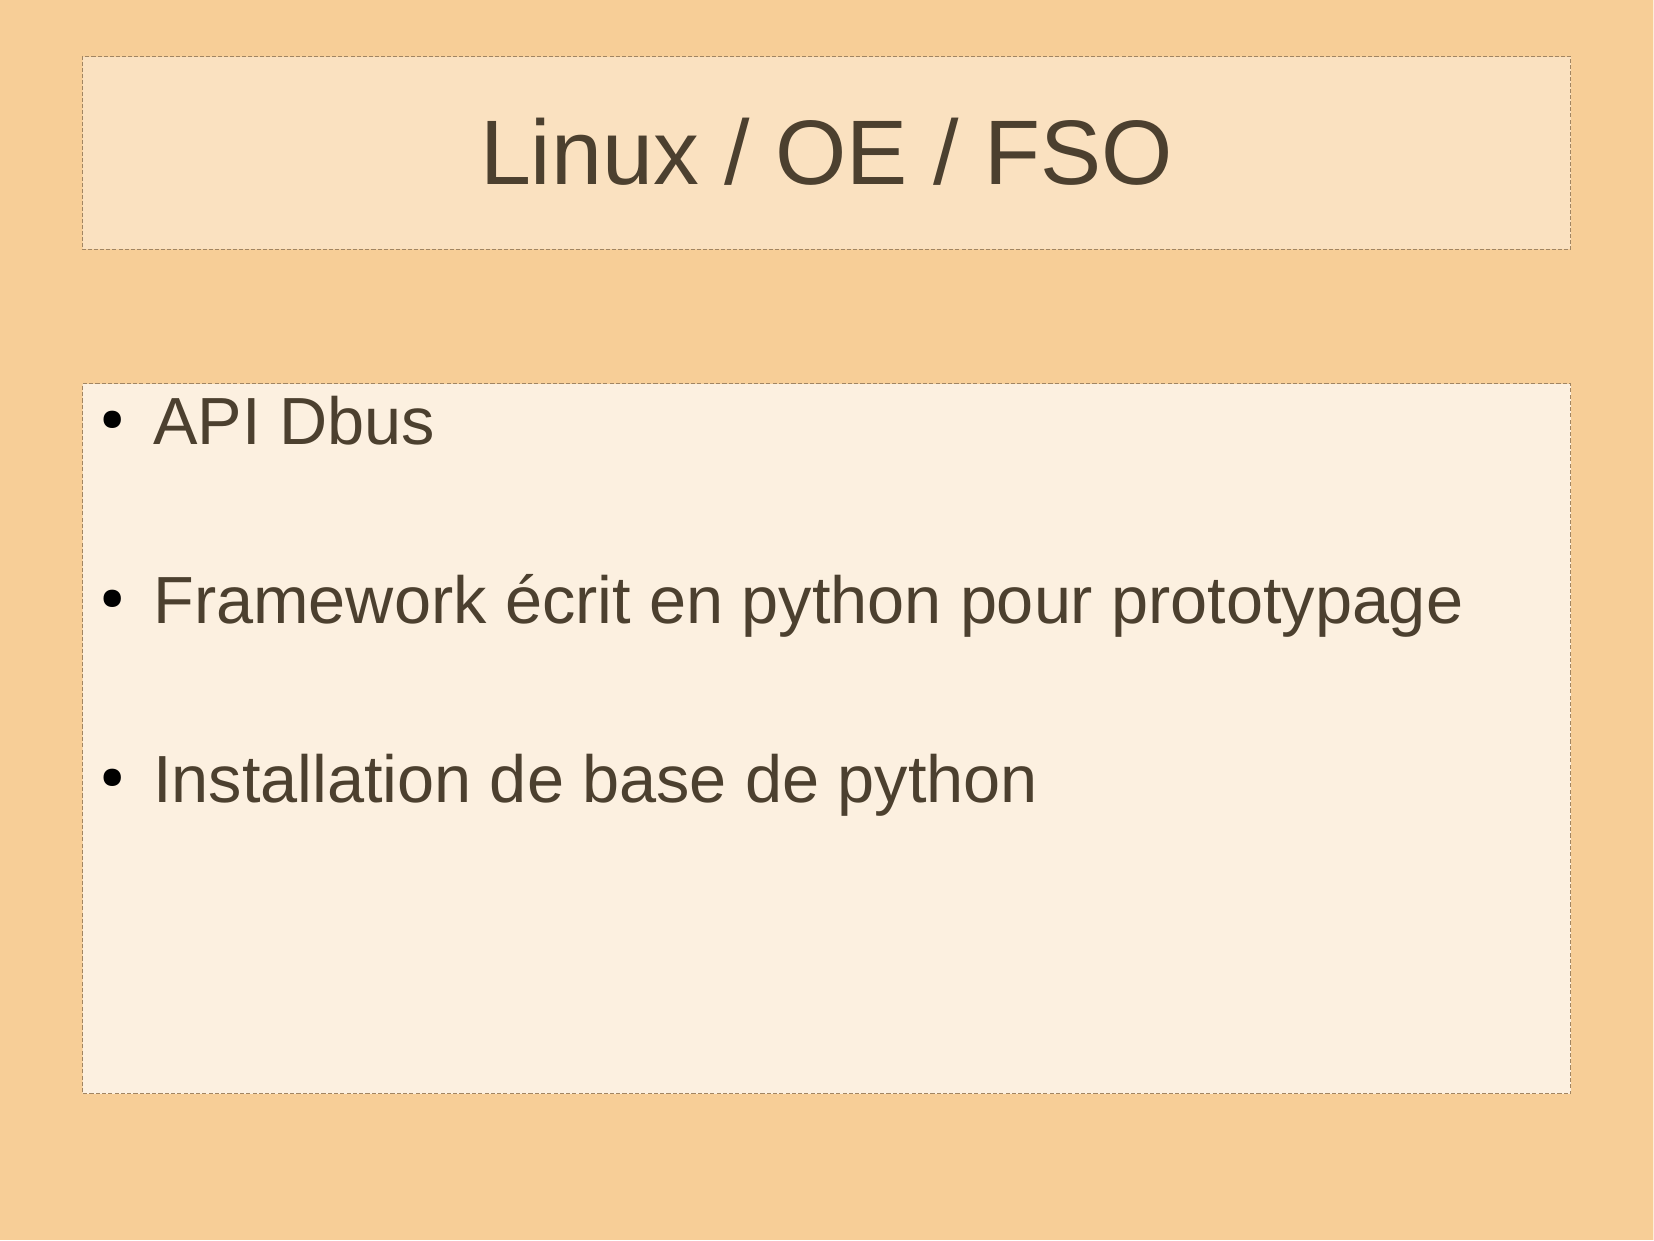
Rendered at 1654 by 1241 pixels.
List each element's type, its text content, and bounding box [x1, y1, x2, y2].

title Linux / OE / FSO [82, 56, 1571, 250]
list API Dbus Framework écrit en python pour prototypage Installation de base de python [82, 383, 1571, 1094]
